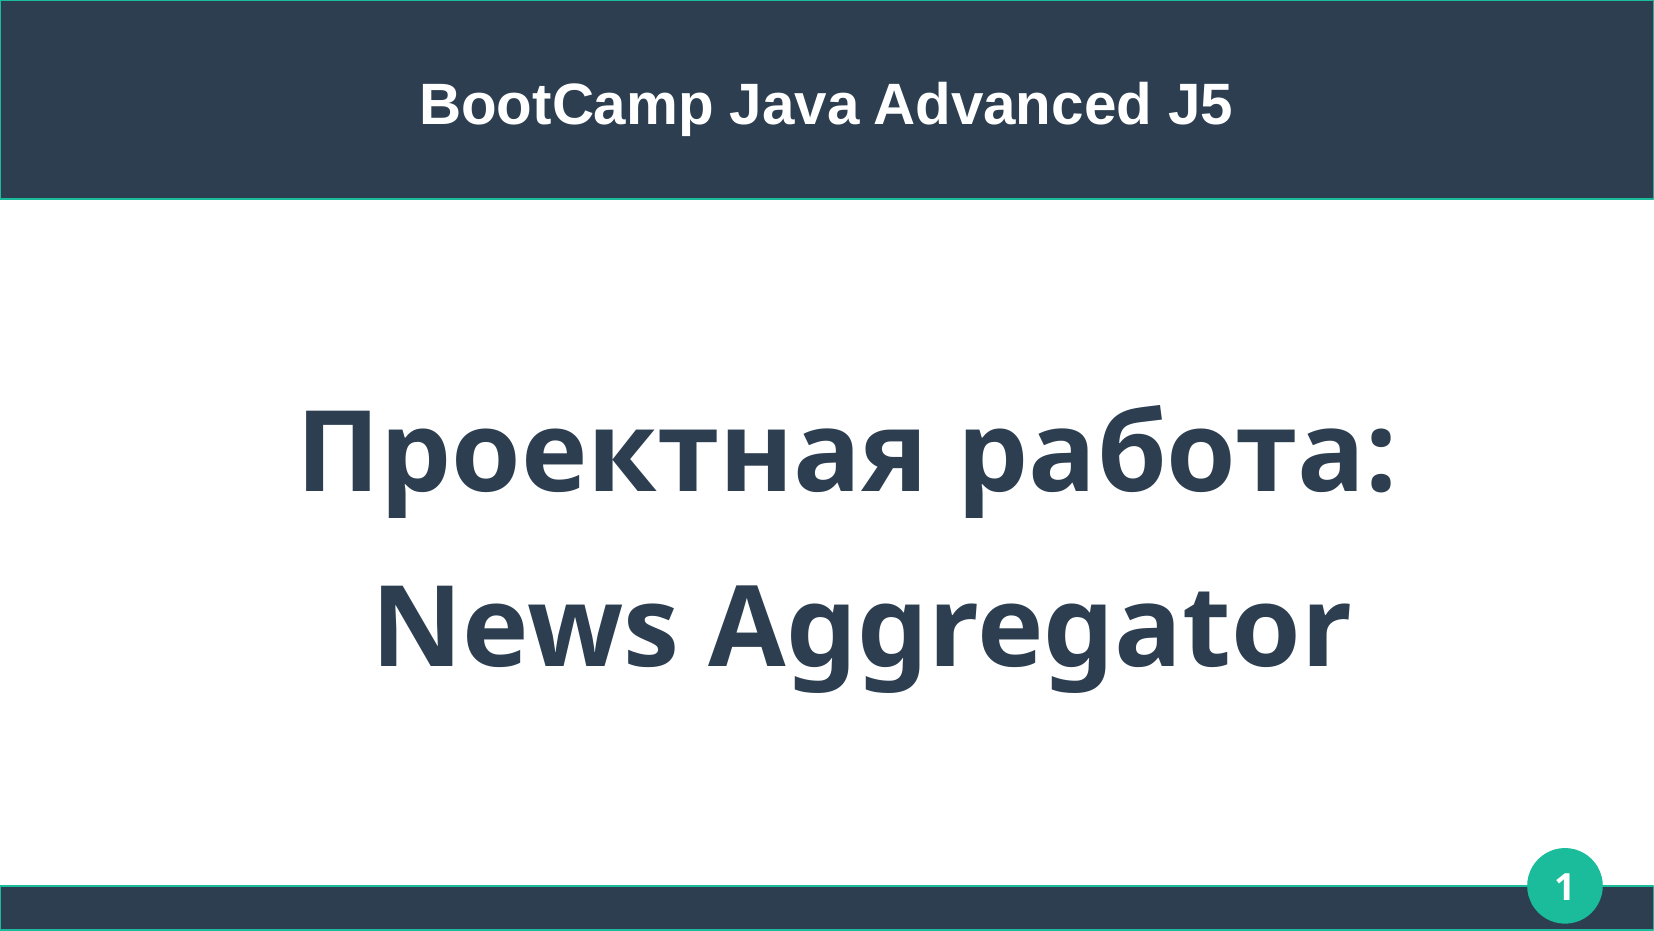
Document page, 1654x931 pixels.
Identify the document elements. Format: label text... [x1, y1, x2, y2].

text_box BootСamp Java Advanced J5 [29, 30, 1625, 178]
list Проектная работа: News Aggregator [59, 206, 1595, 864]
